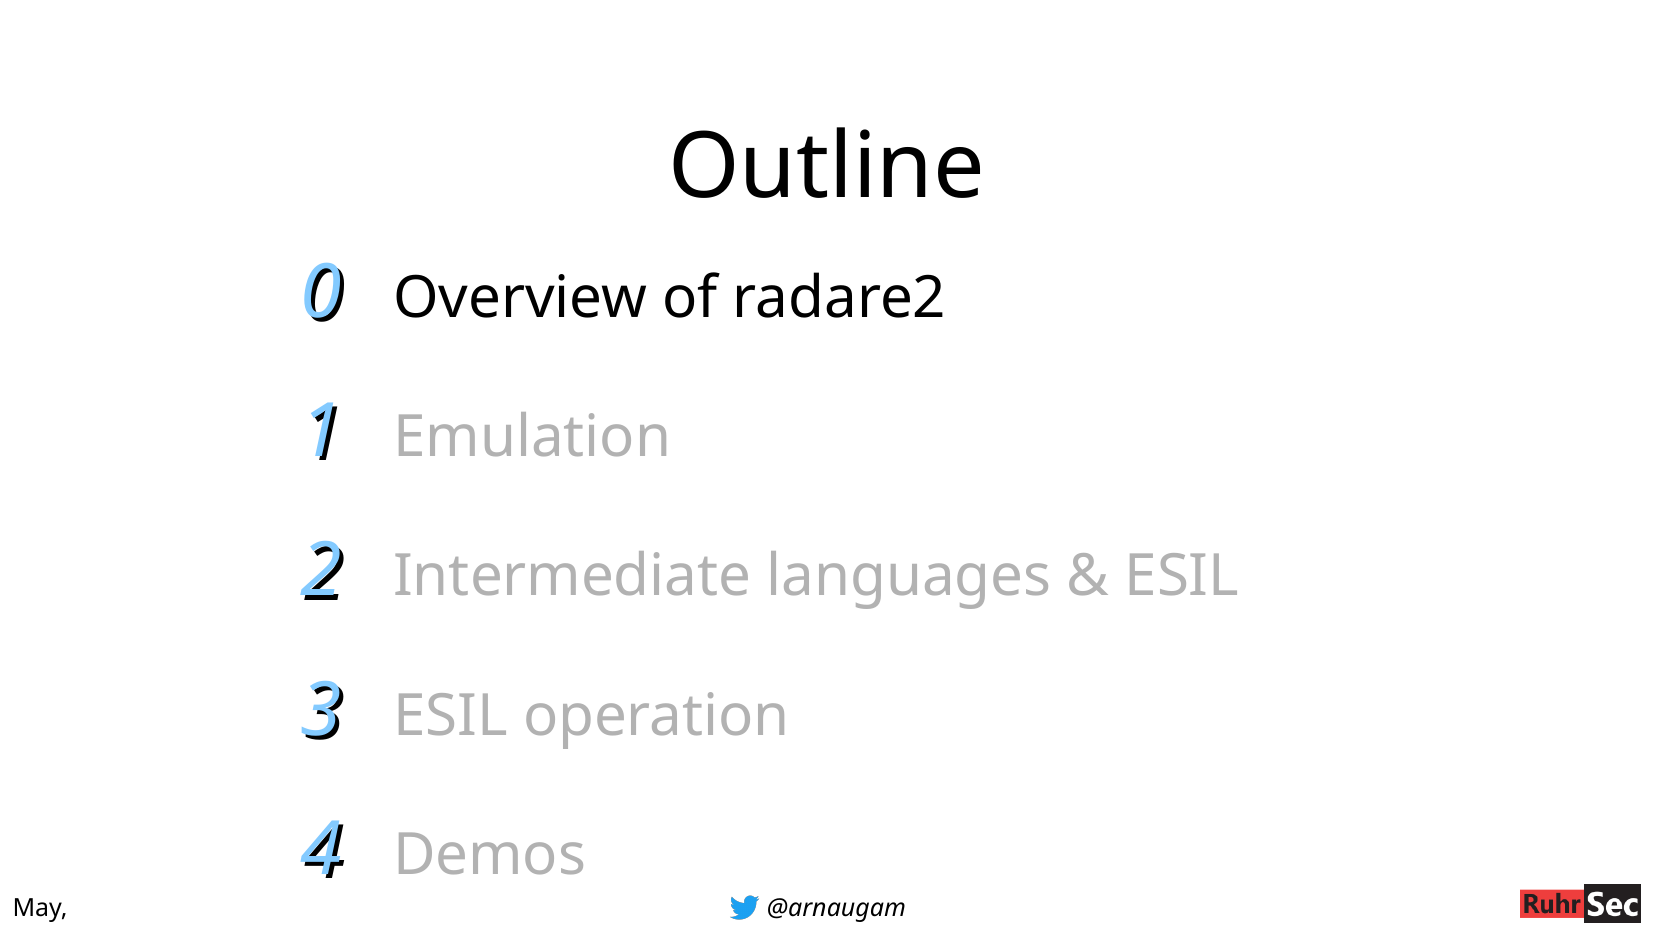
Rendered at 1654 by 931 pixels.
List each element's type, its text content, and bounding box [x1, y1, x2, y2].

picture [1520, 884, 1641, 923]
picture [721, 884, 768, 931]
title Outline [82, 84, 1571, 240]
list 0 Overview of radare2 1 Emulation 2 Intermediate languages & ESIL 3 ESIL operation 4 Demos [300, 210, 1351, 751]
